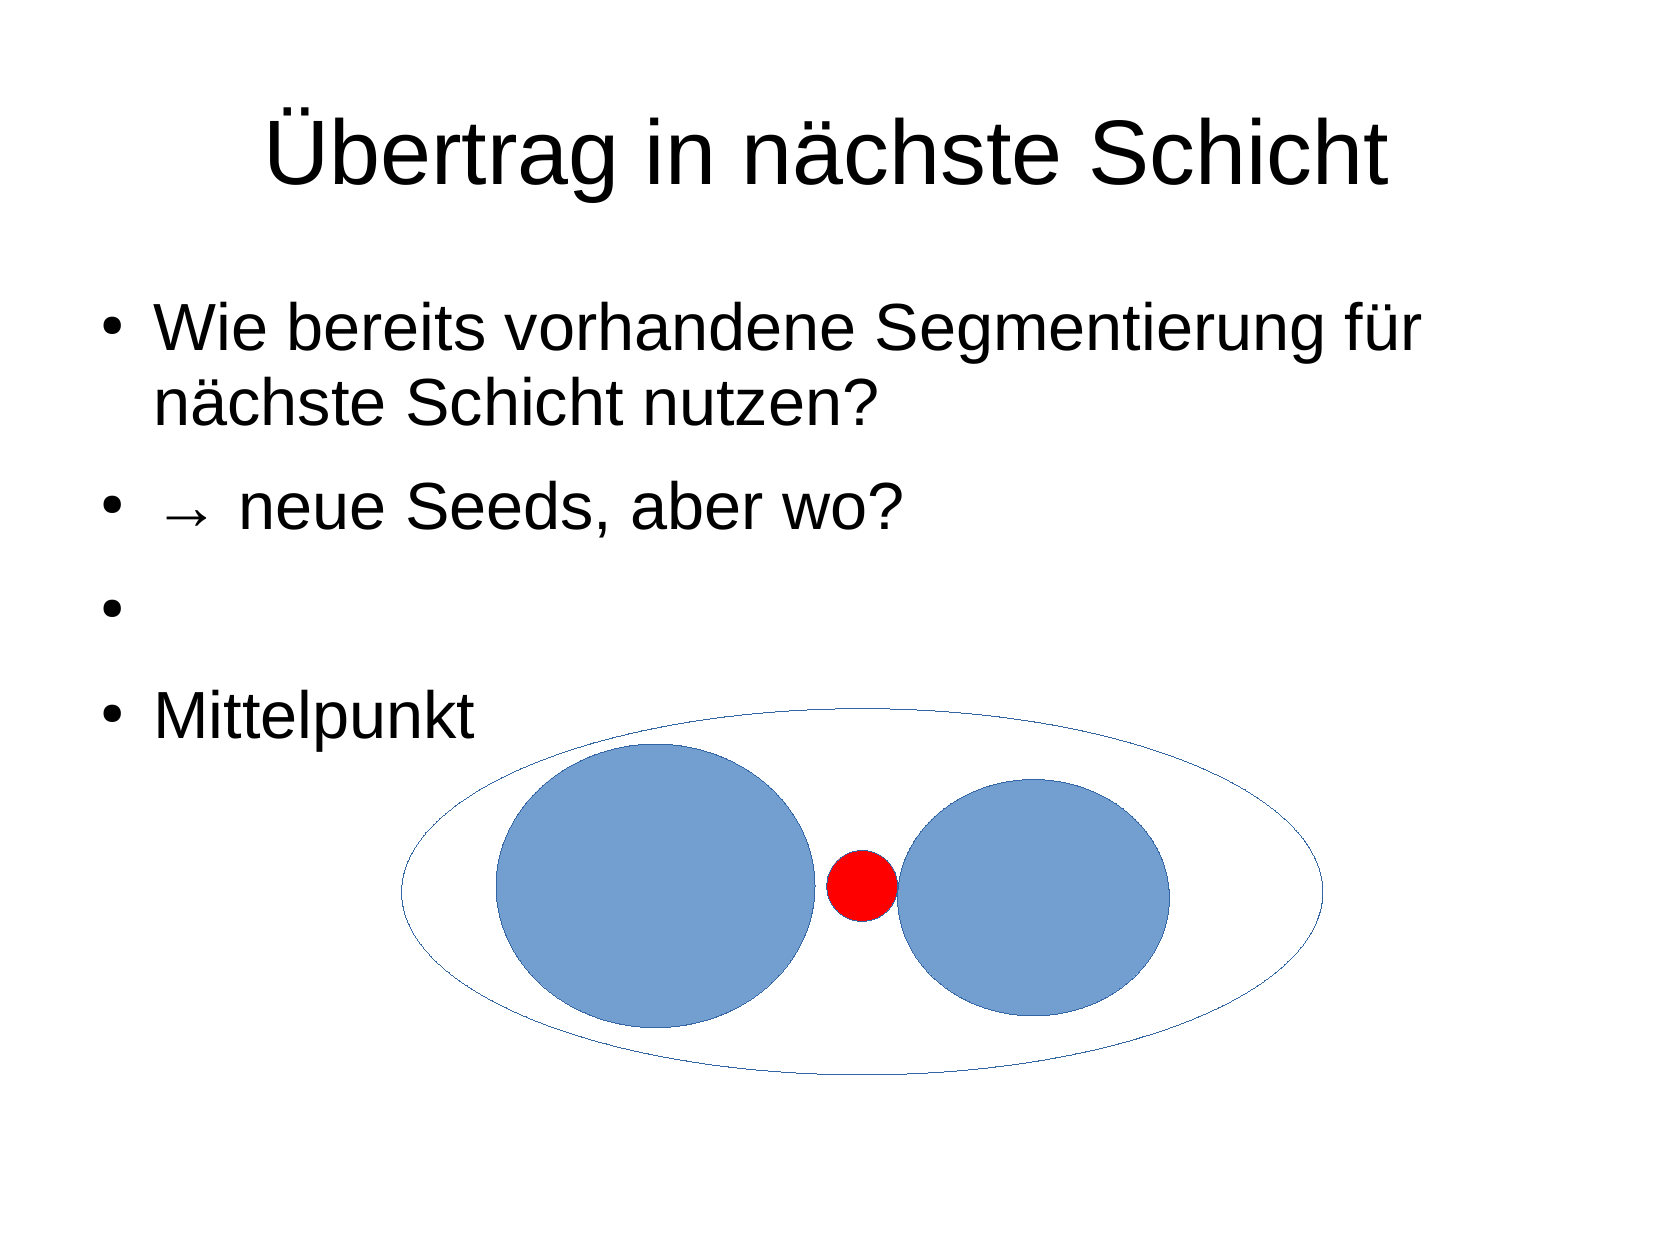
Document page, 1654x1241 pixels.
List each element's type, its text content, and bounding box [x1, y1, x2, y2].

title Übertrag in nächste Schicht [82, 49, 1571, 257]
list Wie bereits vorhandene Segmentierung für nächste Schicht nutzen? → neue Seeds, aber wo? Mittelpunkt [82, 290, 1571, 1010]
text_box [401, 708, 1323, 1075]
